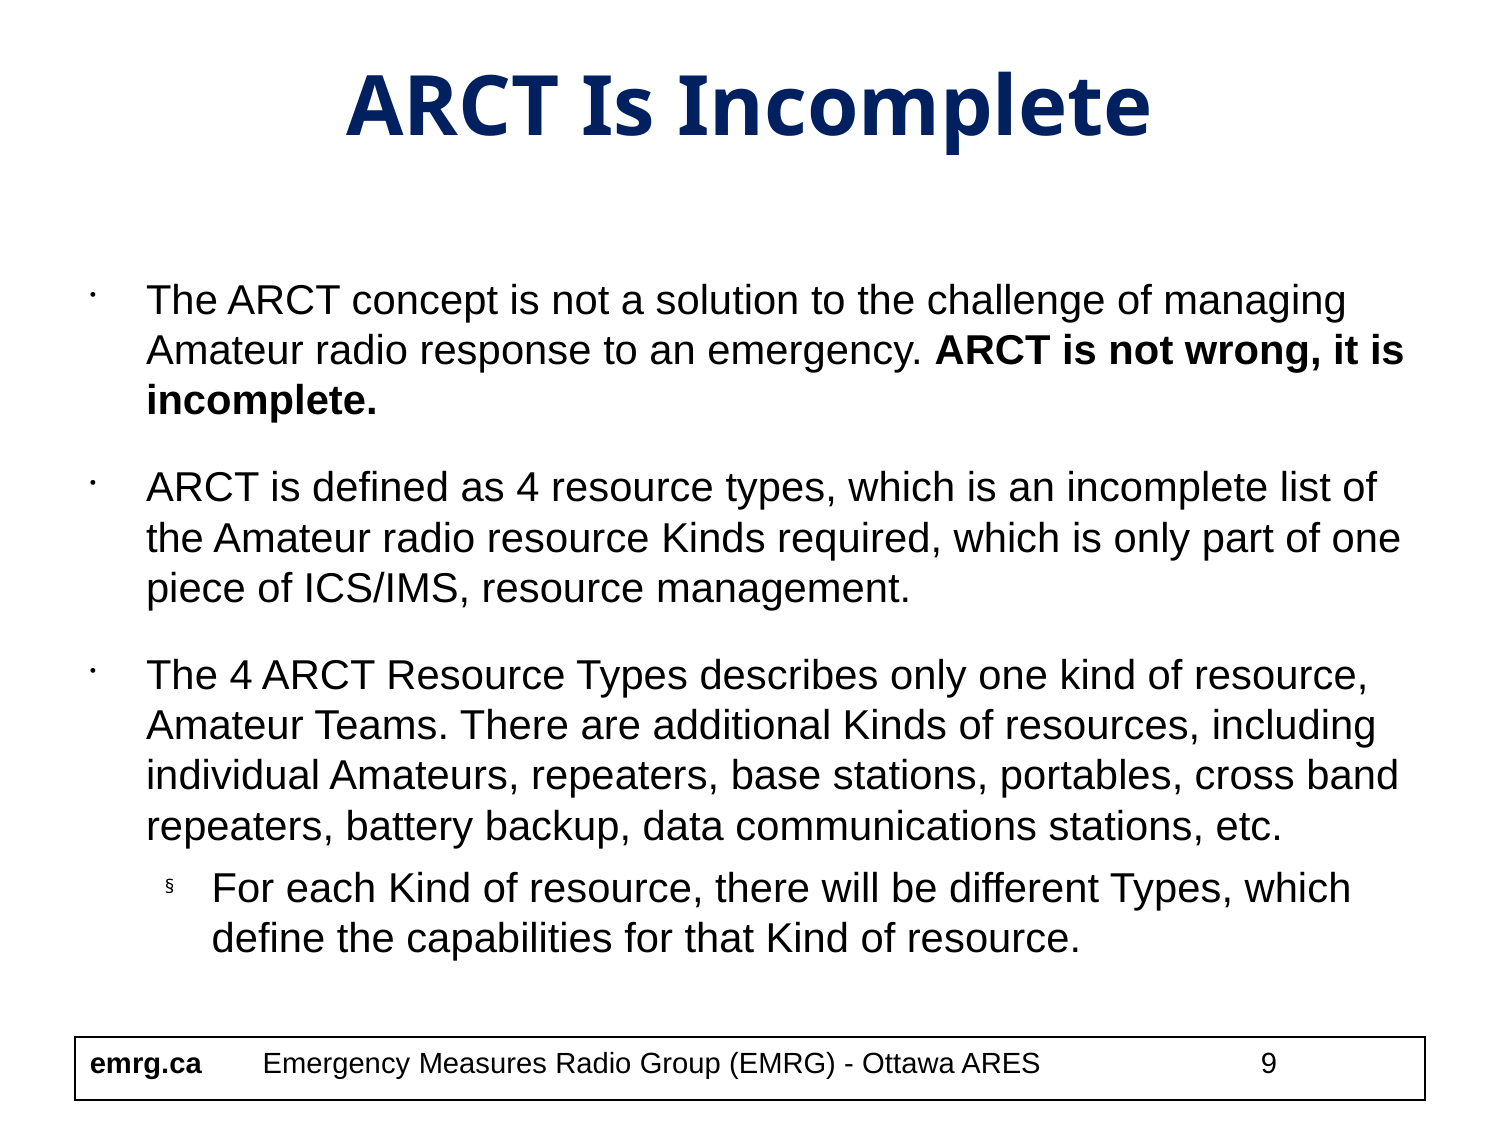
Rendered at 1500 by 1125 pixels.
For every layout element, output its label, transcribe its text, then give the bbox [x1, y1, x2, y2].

footer Emergency Measures Radio Group (EMRG) - Ottawa ARES [247, 1037, 1238, 1103]
list The ARCT concept is not a solution to the challenge of managing Amateur radio response to an emergency. ARCT is not wrong, it is incomplete. ARCT is defined as 4 resource types, which is an incomplete list of the Amateur radio resource Kinds required, which is only part of one piece of ICS/IMS, resource management. The 4 ARCT Resource Types describes only one kind of resource, Amateur Teams. There are additional Kinds of resources, including individual Amateurs, repeaters, base stations, portables, cross band repeaters, battery backup, data communications stations, etc. For each Kind of resource, there will be different Types, which define the capabilities for that Kind of resource. [75, 265, 1425, 1038]
slide_number <number> [1246, 1037, 1425, 1103]
title ARCT Is Incomplete [75, 45, 1425, 233]
